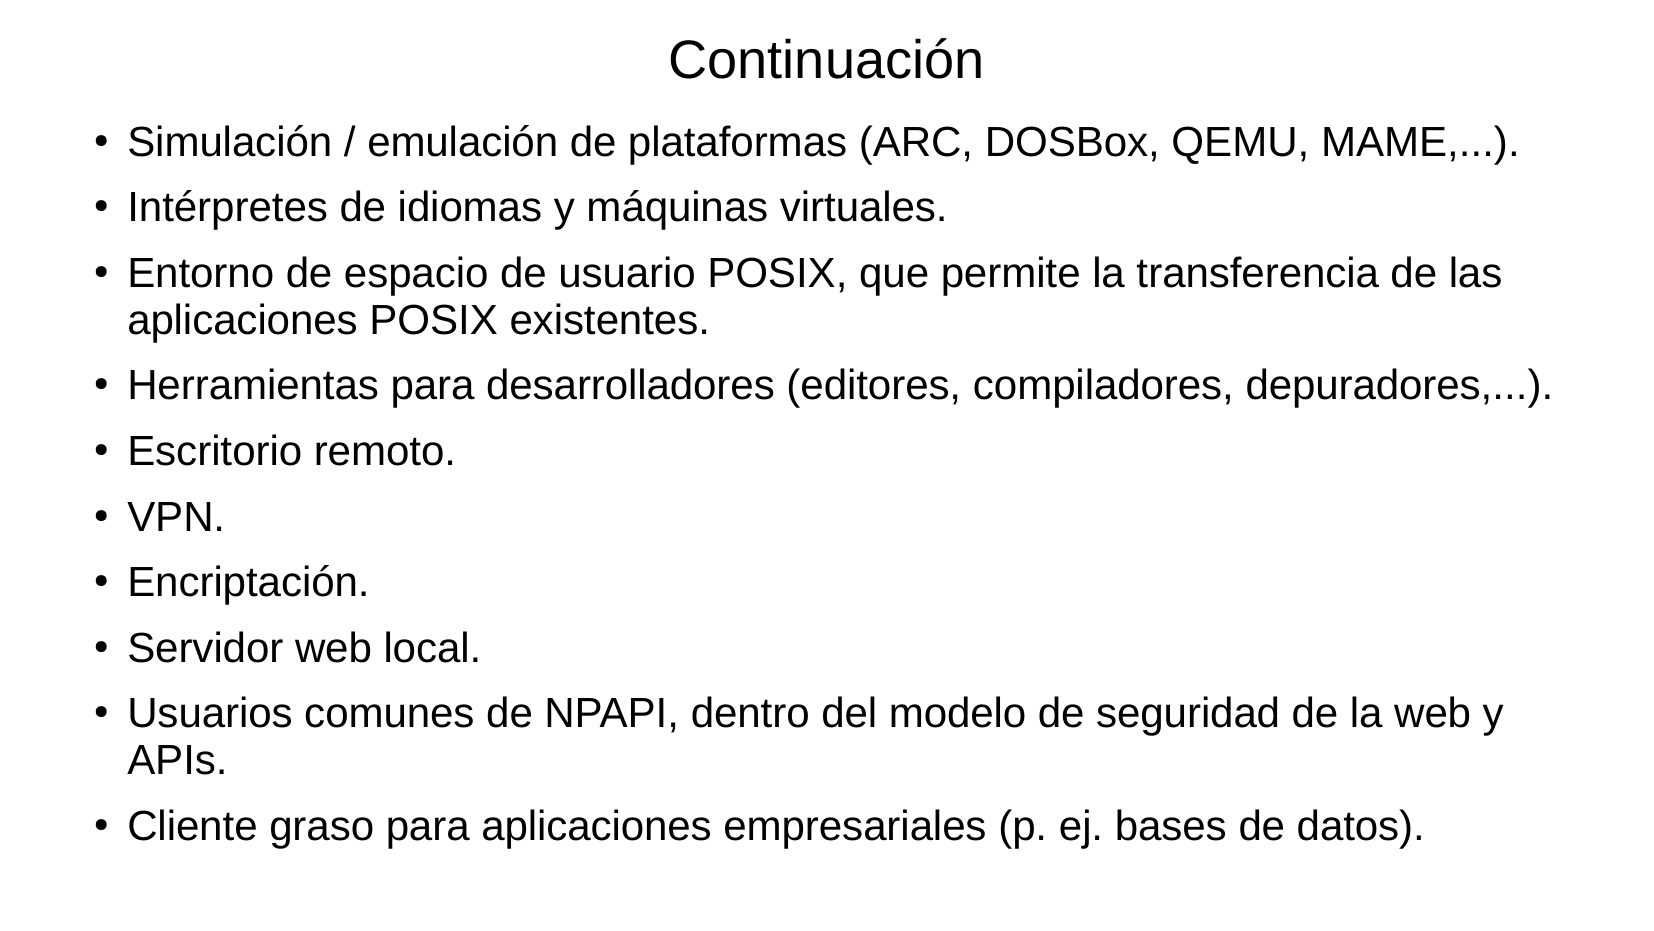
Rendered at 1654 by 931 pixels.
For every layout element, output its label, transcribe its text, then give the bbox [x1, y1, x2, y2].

title Continuación [82, 29, 1571, 91]
list Simulación / emulación de plataformas (ARC, DOSBox, QEMU, MAME,...). Intérpretes de idiomas y máquinas virtuales. Entorno de espacio de usuario POSIX, que permite la transferencia de las aplicaciones POSIX existentes. Herramientas para desarrolladores (editores, compiladores, depuradores,...). Escritorio remoto. VPN. Encriptación. Servidor web local. Usuarios comunes de NPAPI, dentro del modelo de seguridad de la web y APIs. Cliente graso para aplicaciones empresariales (p. ej. bases de datos). [82, 118, 1571, 863]
